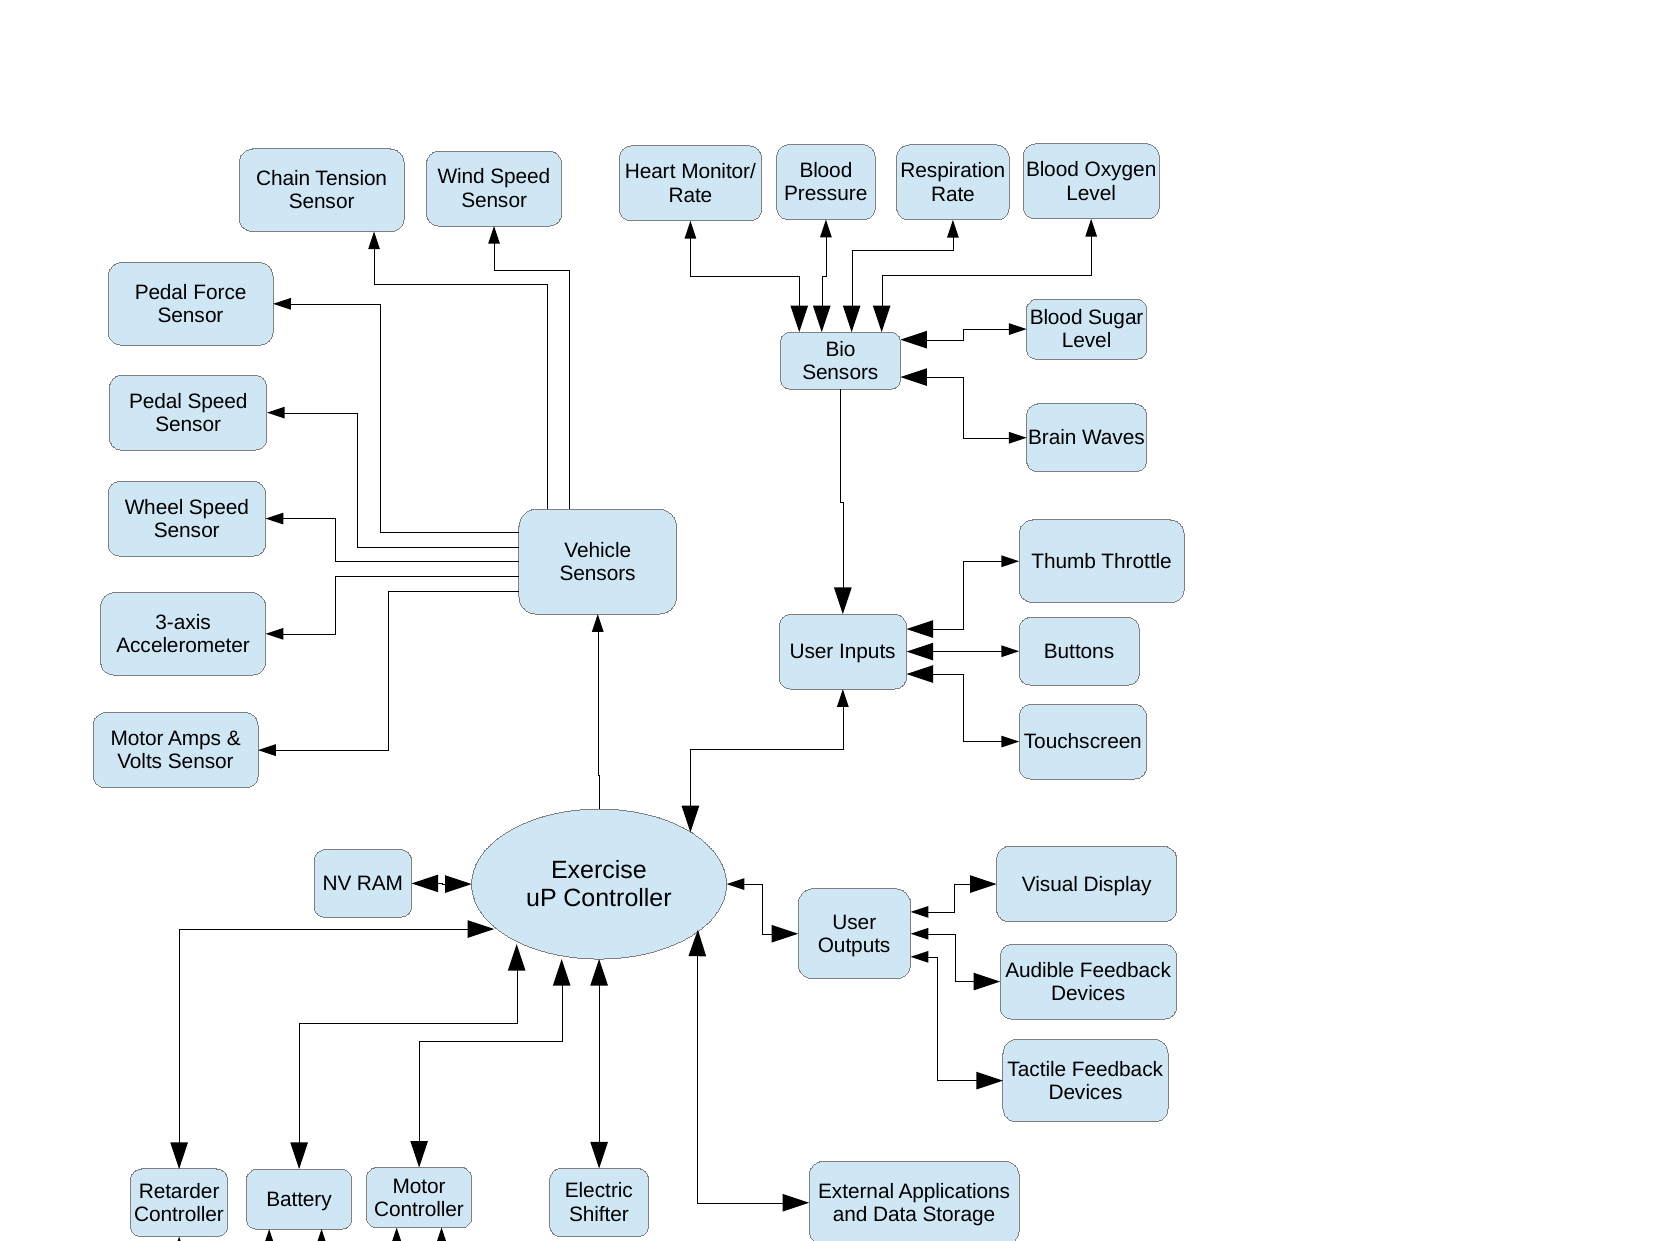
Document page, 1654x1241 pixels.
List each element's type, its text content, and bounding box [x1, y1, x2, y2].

text_box Retarder Controller [130, 1168, 228, 1237]
text_box Touchscreen [1019, 704, 1147, 780]
text_box Buttons [1019, 617, 1140, 686]
text_box Blood Pressure [776, 144, 876, 220]
text_box Vehicle Sensors [518, 509, 677, 615]
text_box Brain Waves [1026, 403, 1147, 472]
text_box Thumb Throttle [1019, 519, 1185, 603]
text_box Tactile Feedback Devices [1002, 1039, 1169, 1122]
text_box Heart Monitor/ Rate [619, 145, 762, 221]
text_box External Applications and Data Storage [809, 1161, 1020, 1241]
text_box Battery [246, 1169, 352, 1230]
text_box User Outputs [798, 888, 911, 979]
text_box Blood Sugar Level [1026, 299, 1147, 360]
text_box NV RAM [314, 849, 412, 918]
text_box Bio Sensors [780, 332, 901, 390]
text_box Wheel Speed Sensor [108, 481, 266, 557]
text_box Pedal Speed Sensor [109, 375, 267, 451]
text_box Respiration Rate [896, 144, 1010, 220]
text_box Pedal Force Sensor [108, 262, 274, 346]
text_box Motor Controller [366, 1167, 472, 1228]
text_box Exercise uP Controller [471, 809, 727, 960]
text_box Blood Oxygen Level [1023, 143, 1160, 219]
text_box Chain Tension Sensor [239, 148, 405, 232]
text_box Audible Feedback Devices [1000, 944, 1177, 1020]
text_box Electric Shifter [549, 1168, 649, 1237]
text_box User Inputs [779, 614, 907, 690]
text_box 3-axis Accelerometer [100, 592, 266, 676]
text_box Motor Amps & Volts Sensor [93, 712, 259, 788]
text_box Wind Speed Sensor [426, 151, 562, 227]
text_box Visual Display [996, 846, 1177, 922]
